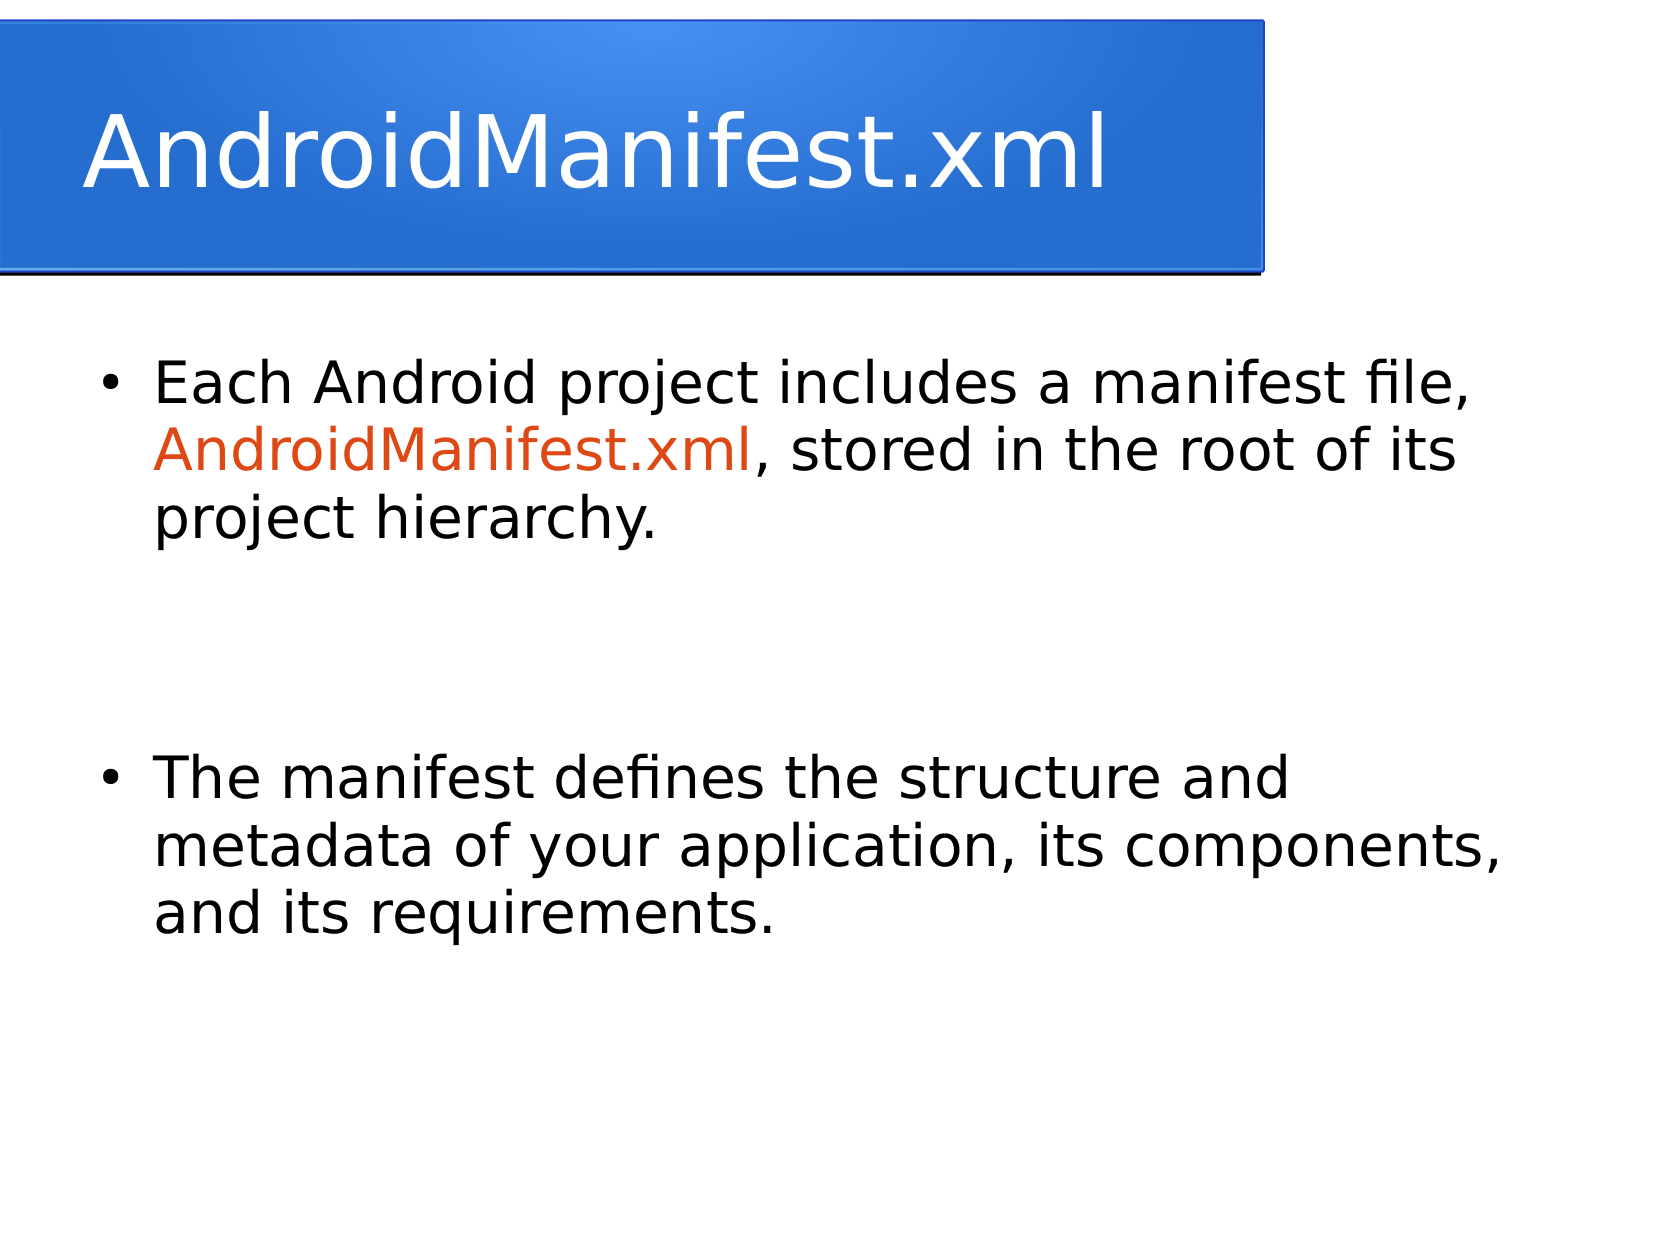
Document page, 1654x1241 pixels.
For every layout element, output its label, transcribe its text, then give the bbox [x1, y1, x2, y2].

list Each Android project includes a manifest file, AndroidManifest.xml, stored in the root of its project hierarchy. The manifest defines the structure and metadata of your application, its components, and its requirements. [82, 349, 1538, 1069]
title AndroidManifest.xml [82, 49, 1250, 257]
